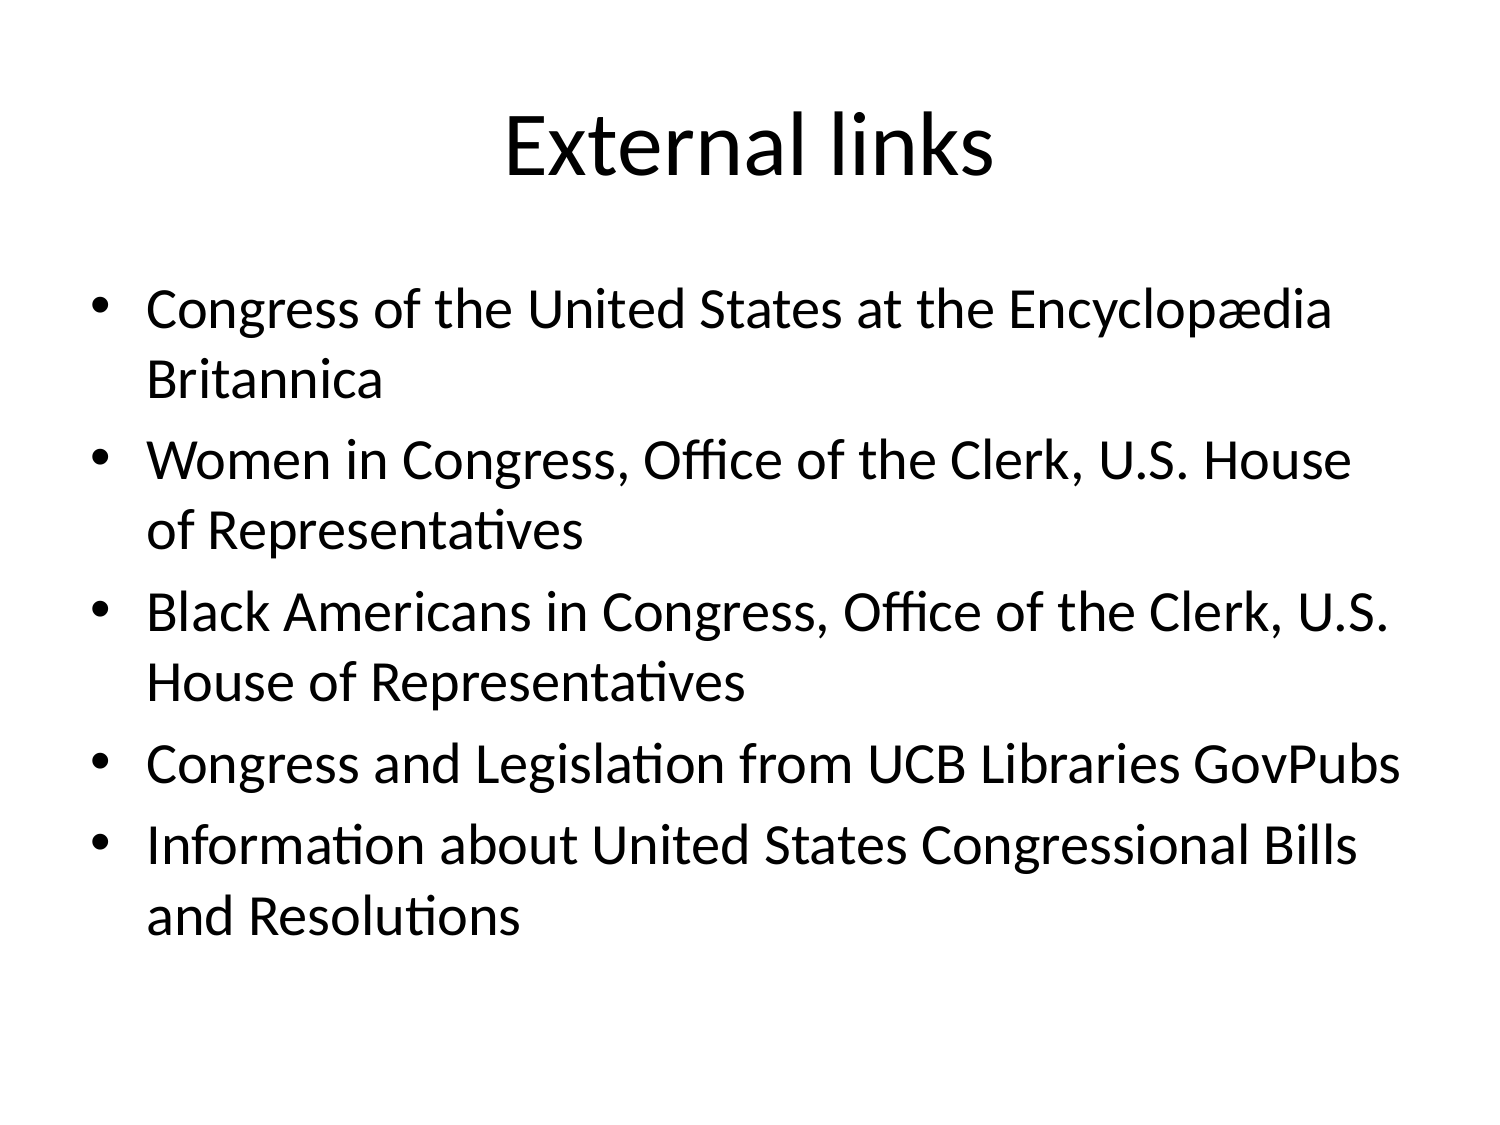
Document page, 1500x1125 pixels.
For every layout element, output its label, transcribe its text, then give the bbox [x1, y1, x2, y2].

title External links [75, 45, 1425, 233]
list Congress of the United States at the Encyclopædia Britannica Women in Congress, Office of the Clerk, U.S. House of Representatives Black Americans in Congress, Office of the Clerk, U.S. House of Representatives Congress and Legislation from UCB Libraries GovPubs Information about United States Congressional Bills and Resolutions [75, 262, 1425, 1005]
